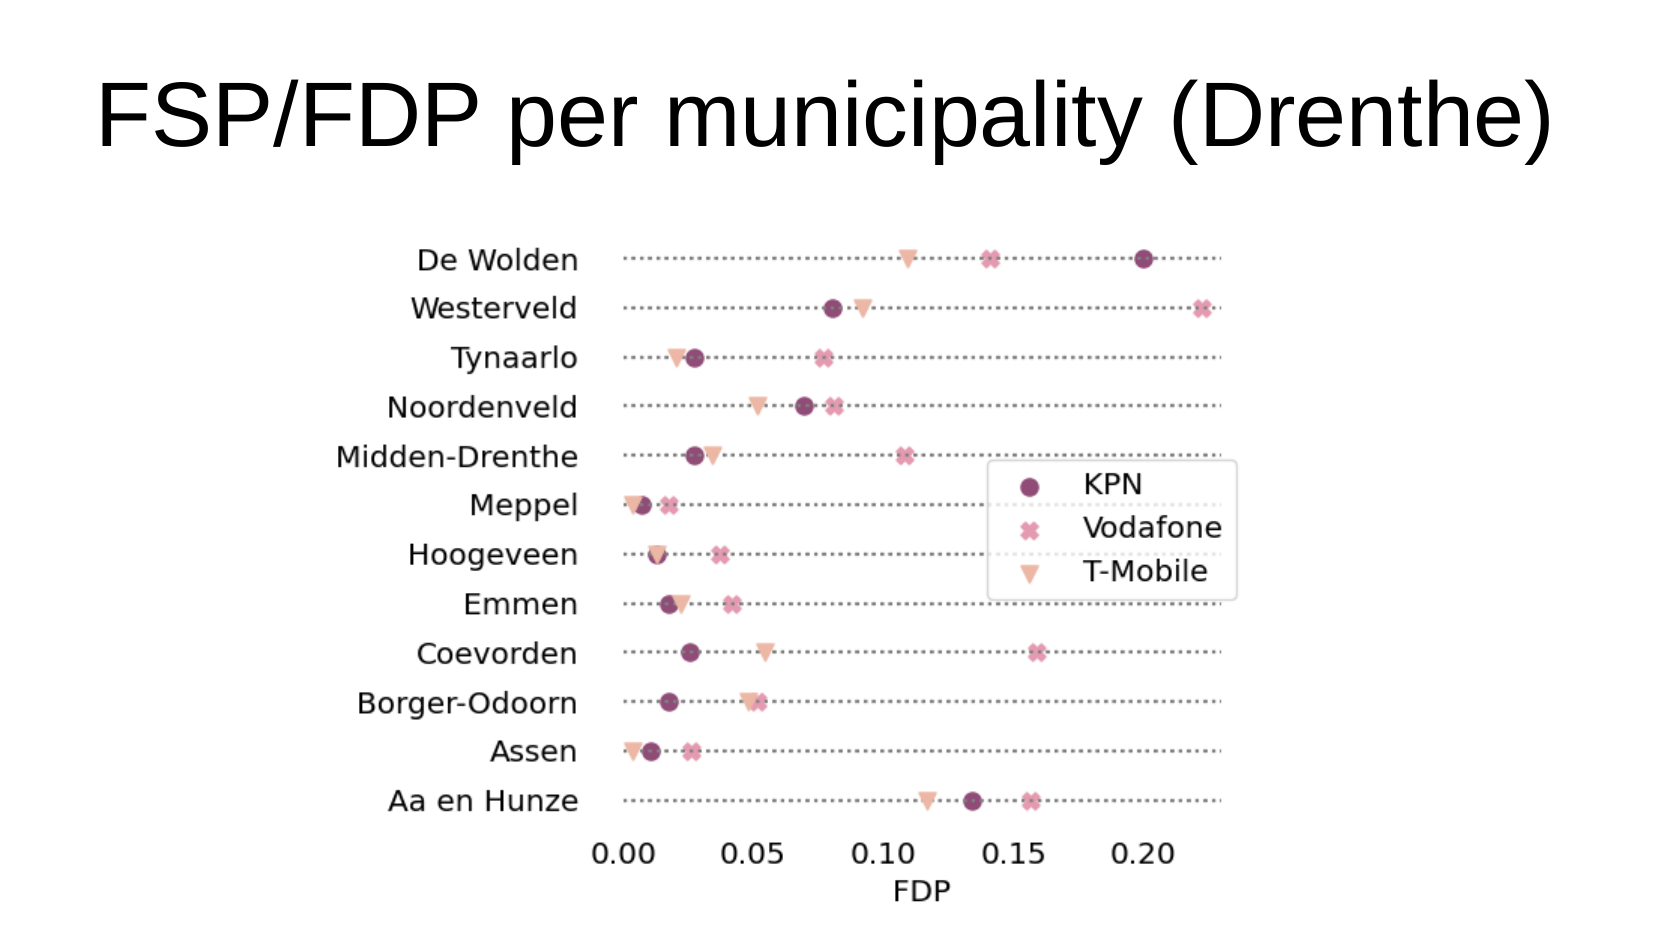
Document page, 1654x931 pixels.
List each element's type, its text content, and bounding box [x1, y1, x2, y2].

title FSP/FDP per municipality (Drenthe) [82, 37, 1571, 193]
picture [313, 209, 1274, 930]
